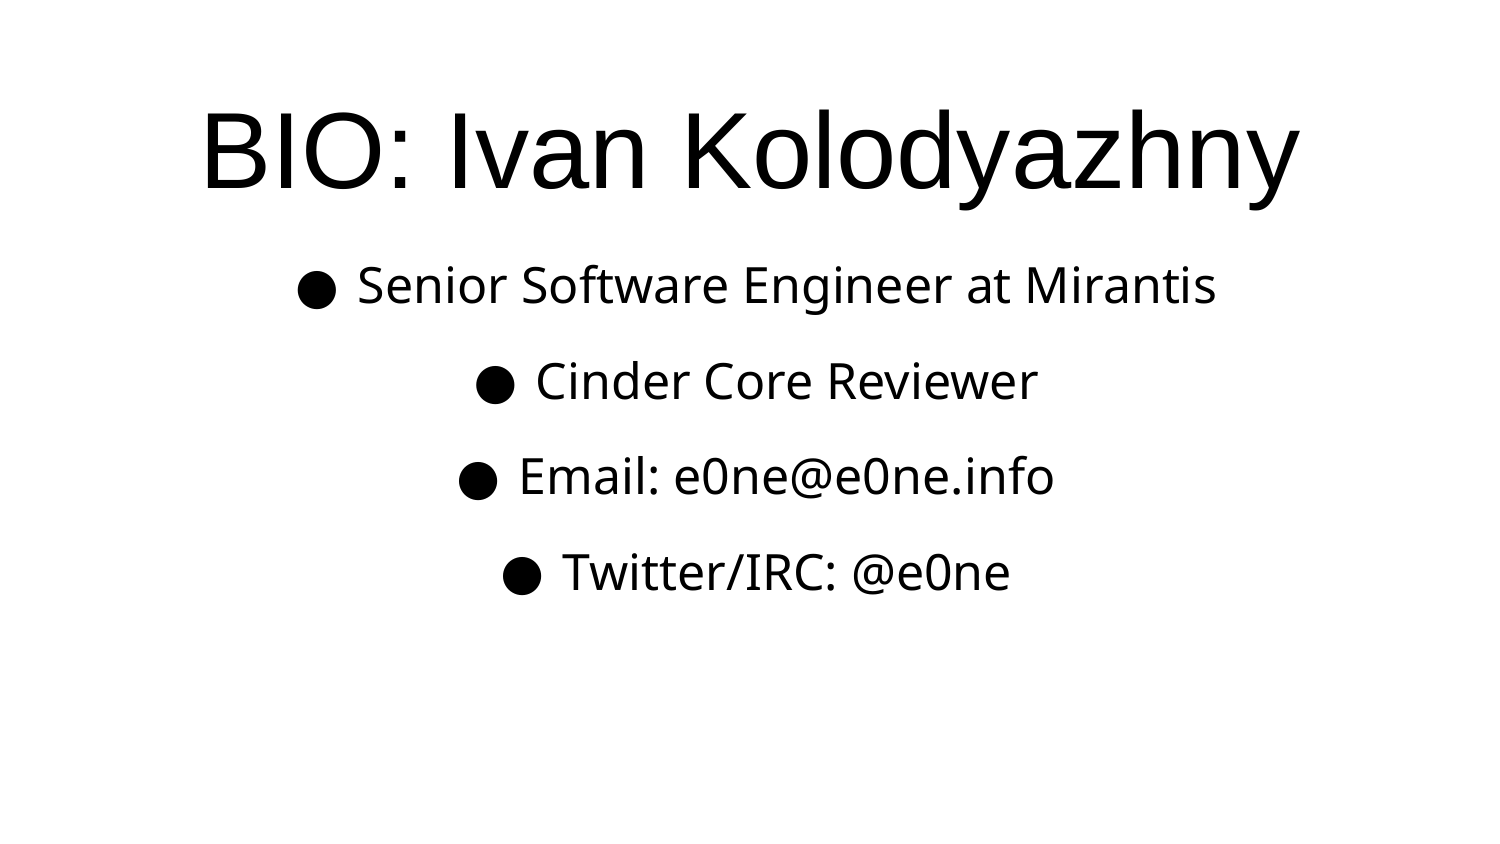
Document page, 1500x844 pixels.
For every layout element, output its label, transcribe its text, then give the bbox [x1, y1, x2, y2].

subtitle Senior Software Engineer at Mirantis Cinder Core Reviewer Email: e0ne@e0ne.info Twitter/IRC: @e0ne [51, 238, 1449, 471]
title BIO: Ivan Kolodyazhny [51, 42, 1449, 226]
